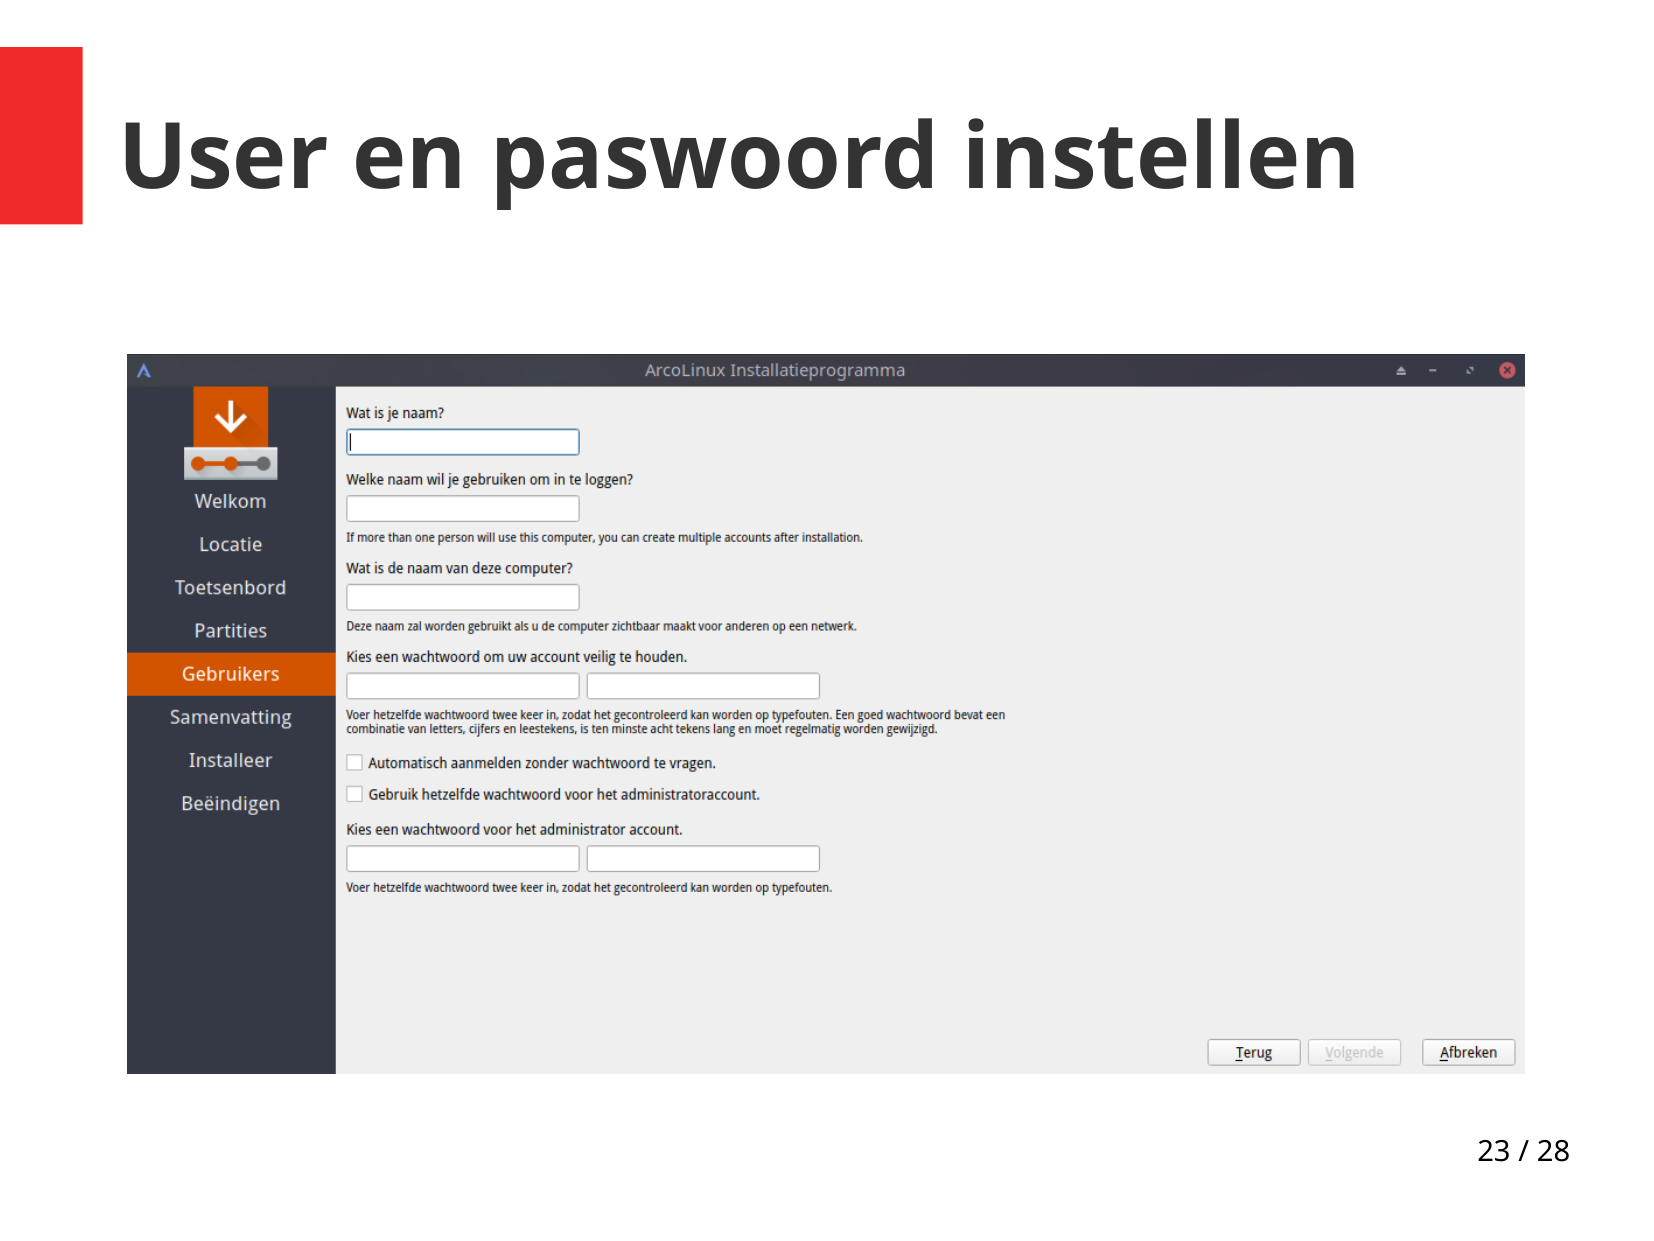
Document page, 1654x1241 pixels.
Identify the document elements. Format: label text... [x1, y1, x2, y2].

title User en paswoord instellen [118, 49, 1571, 257]
picture [127, 354, 1525, 1074]
